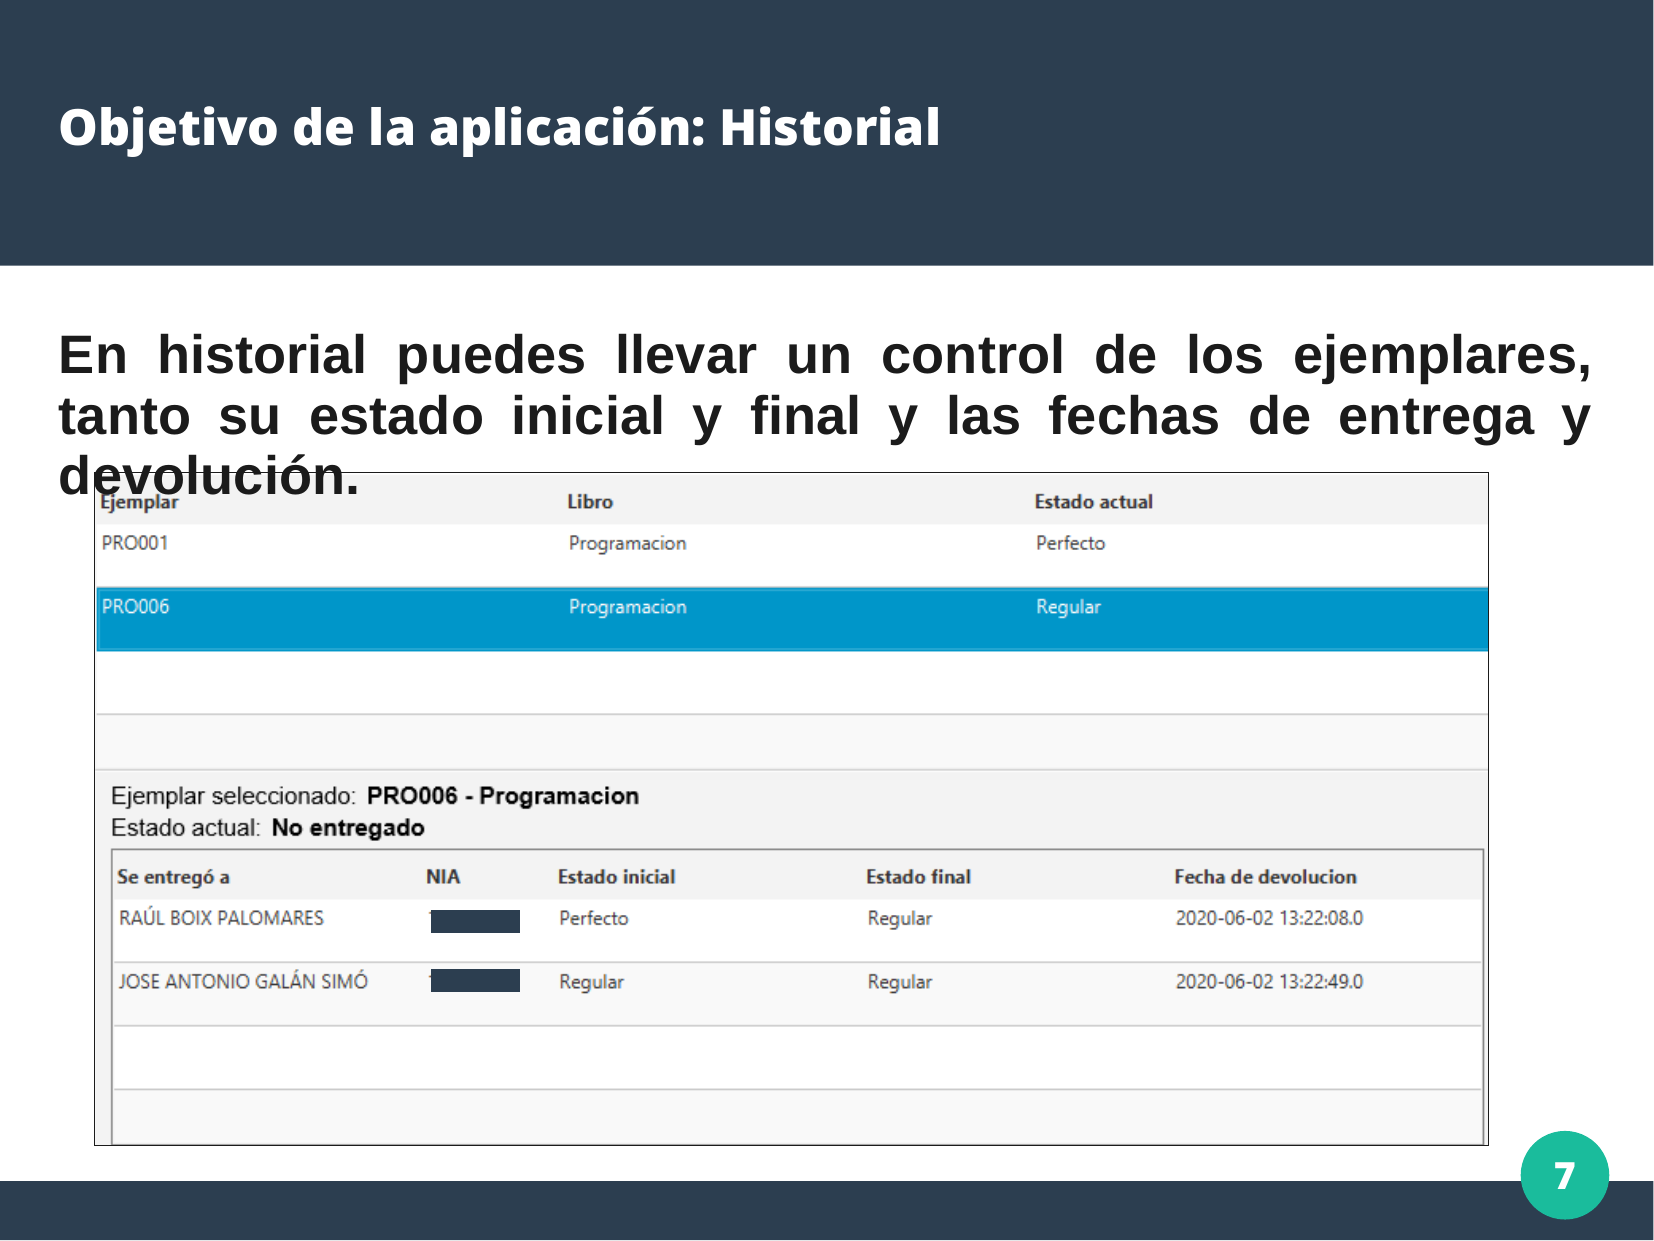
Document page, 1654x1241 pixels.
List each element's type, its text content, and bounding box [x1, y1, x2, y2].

list En historial puedes llevar un control de los ejemplares, tanto su estado inicial y final y las fechas de entrega y devolución. [59, 324, 1595, 709]
title Objetivo de la aplicación: Historial [59, 47, 1595, 205]
picture [94, 709, 1489, 1146]
